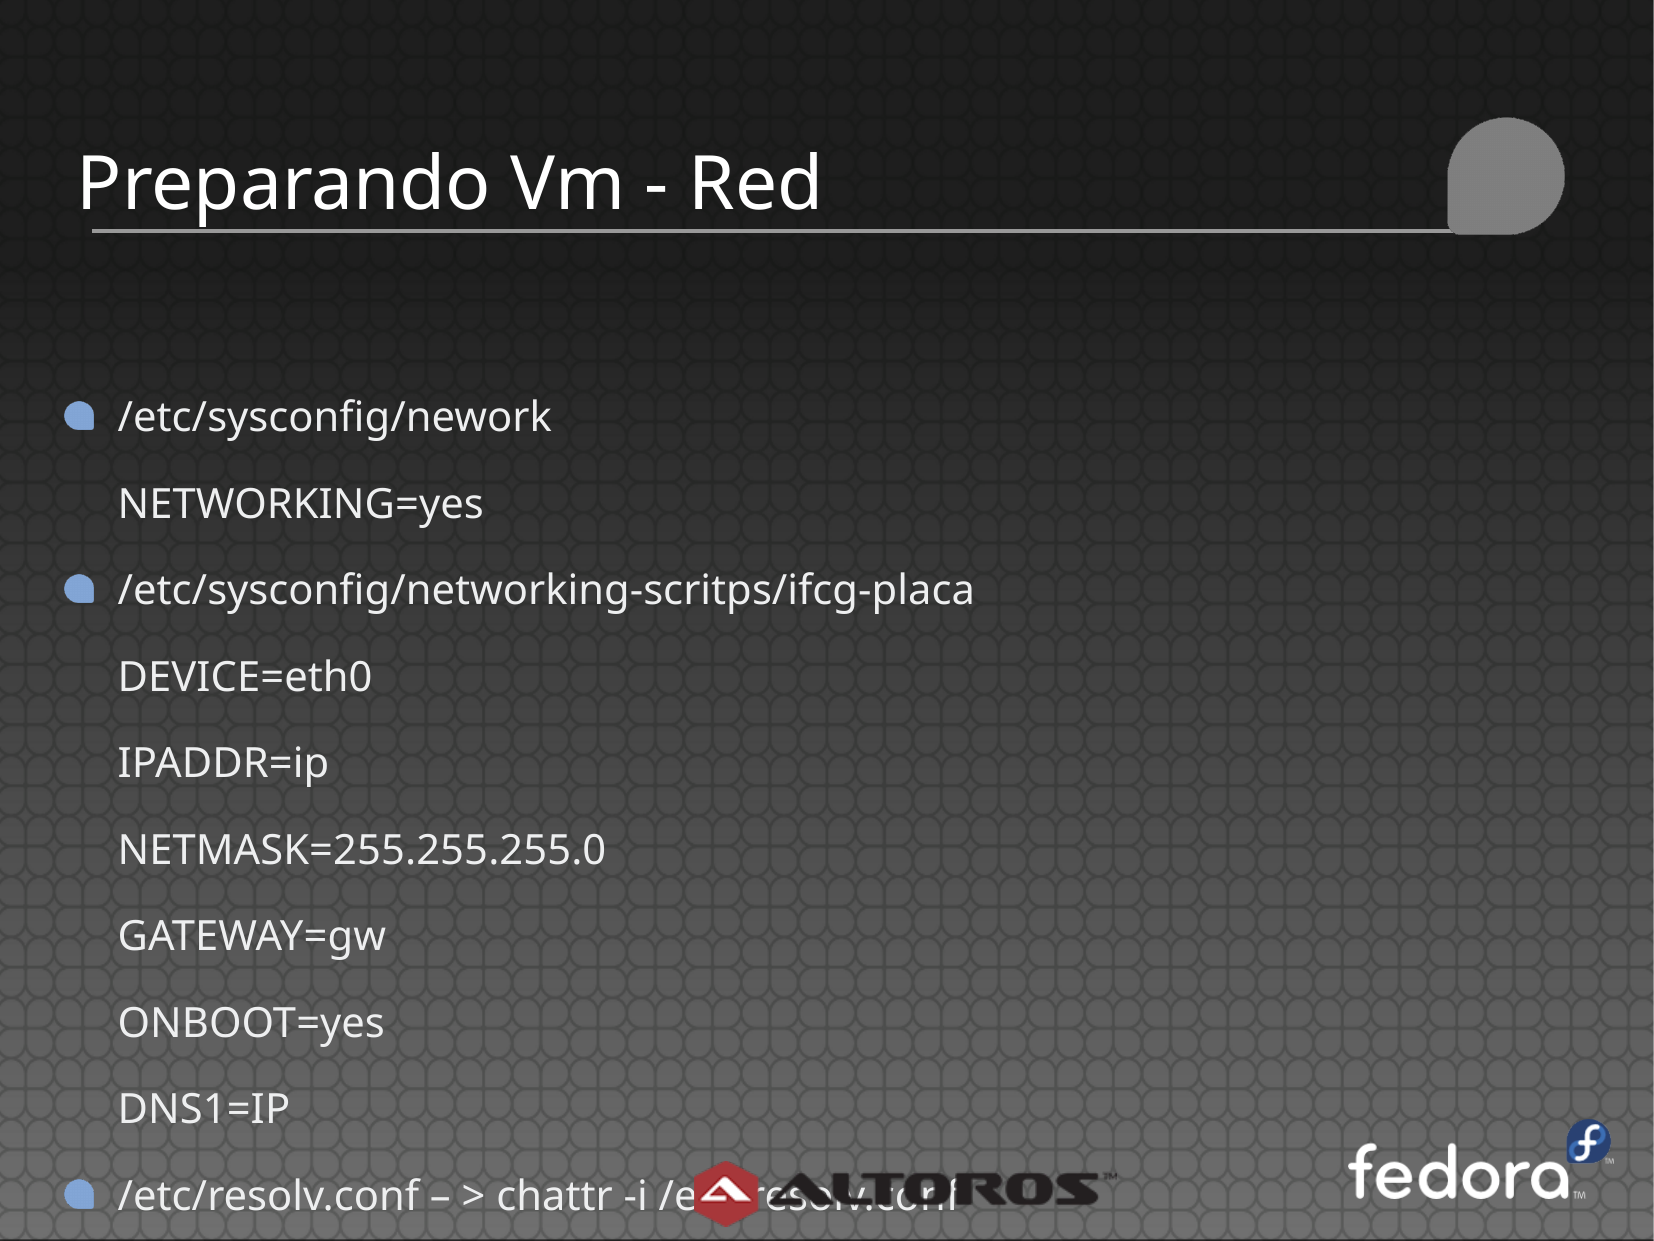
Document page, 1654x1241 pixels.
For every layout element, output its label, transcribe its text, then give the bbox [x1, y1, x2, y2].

picture [694, 1161, 1117, 1227]
list /etc/sysconfig/nework NETWORKING=yes /etc/sysconfig/networking-scritps/ifcg-placa DEVICE=eth0 IPADDR=ip NETMASK=255.255.255.0 GATEWAY=gw ONBOOT=yes DNS1=IP /etc/resolv.conf – > chattr -i /etc/resolv.conf Ifdown placa, ifup placa [46, 300, 1536, 1241]
title Preparando Vm - Red [76, 112, 1566, 249]
picture [0, 0, 1654, 1241]
